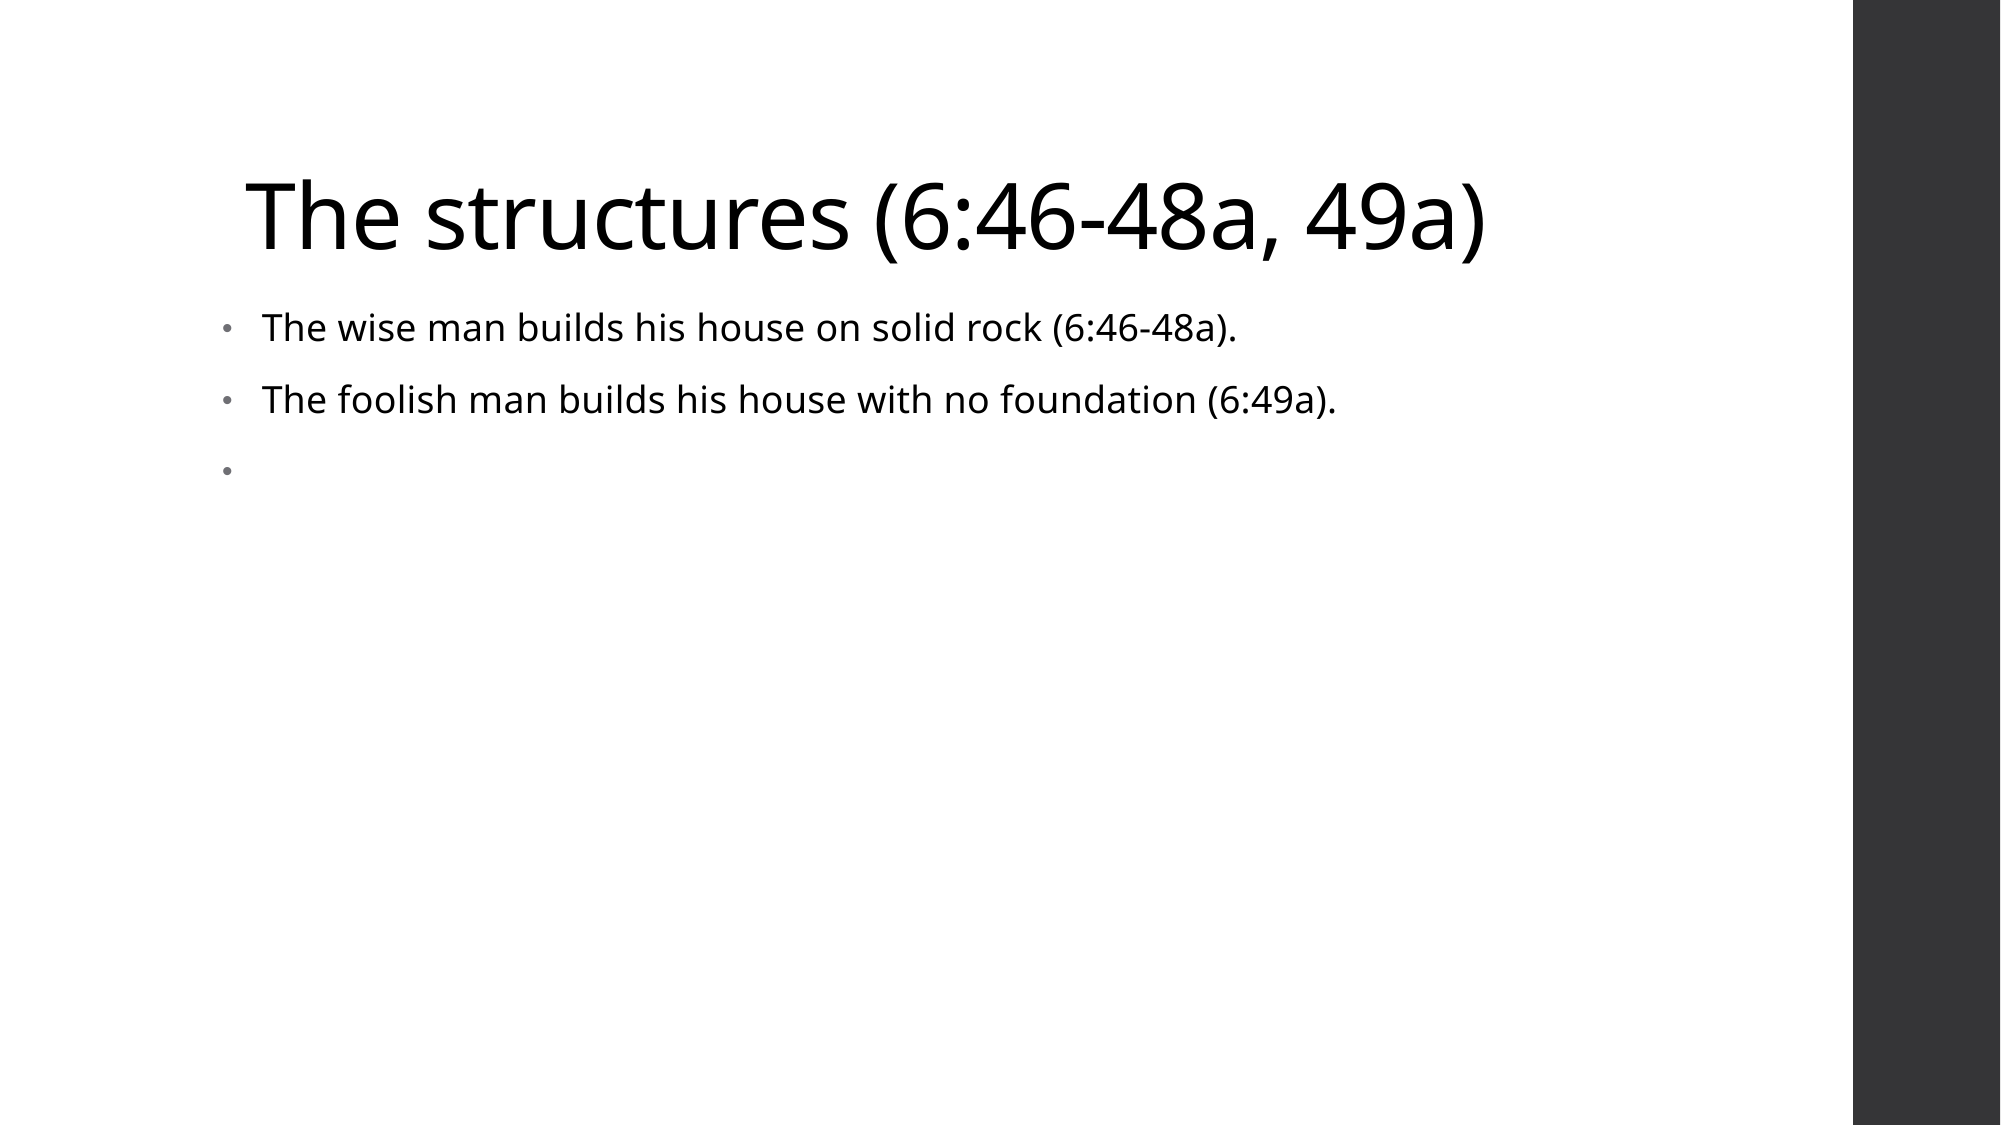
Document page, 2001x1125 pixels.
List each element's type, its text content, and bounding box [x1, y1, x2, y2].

list The wise man builds his house on solid rock (6:46-48a). The foolish man builds his house with no foundation (6:49a). [206, 299, 1617, 1014]
title The structures (6:46-48a, 49a) [206, 60, 1797, 278]
